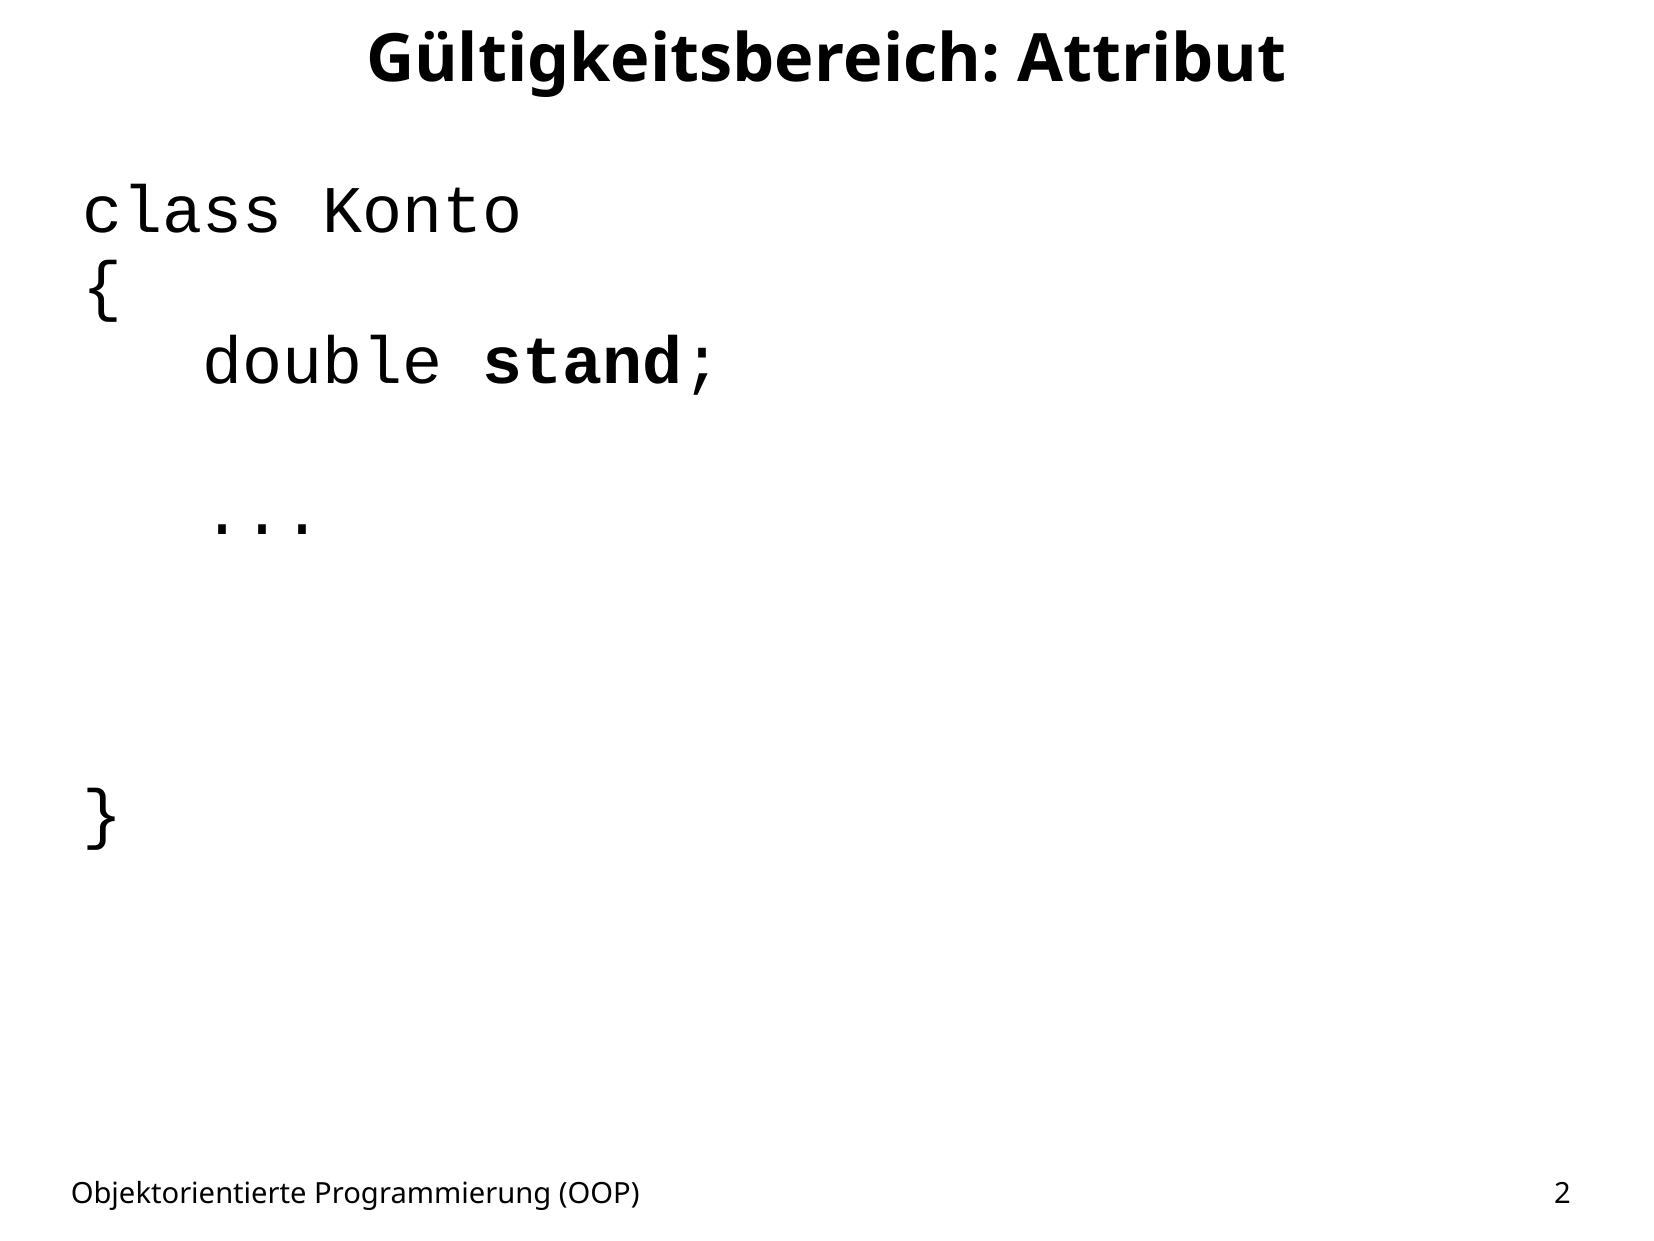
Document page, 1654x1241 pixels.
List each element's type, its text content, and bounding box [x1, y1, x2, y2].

list class Konto { double stand; ... } [82, 177, 1571, 1146]
title Gültigkeitsbereich: Attribut [0, 5, 1654, 107]
